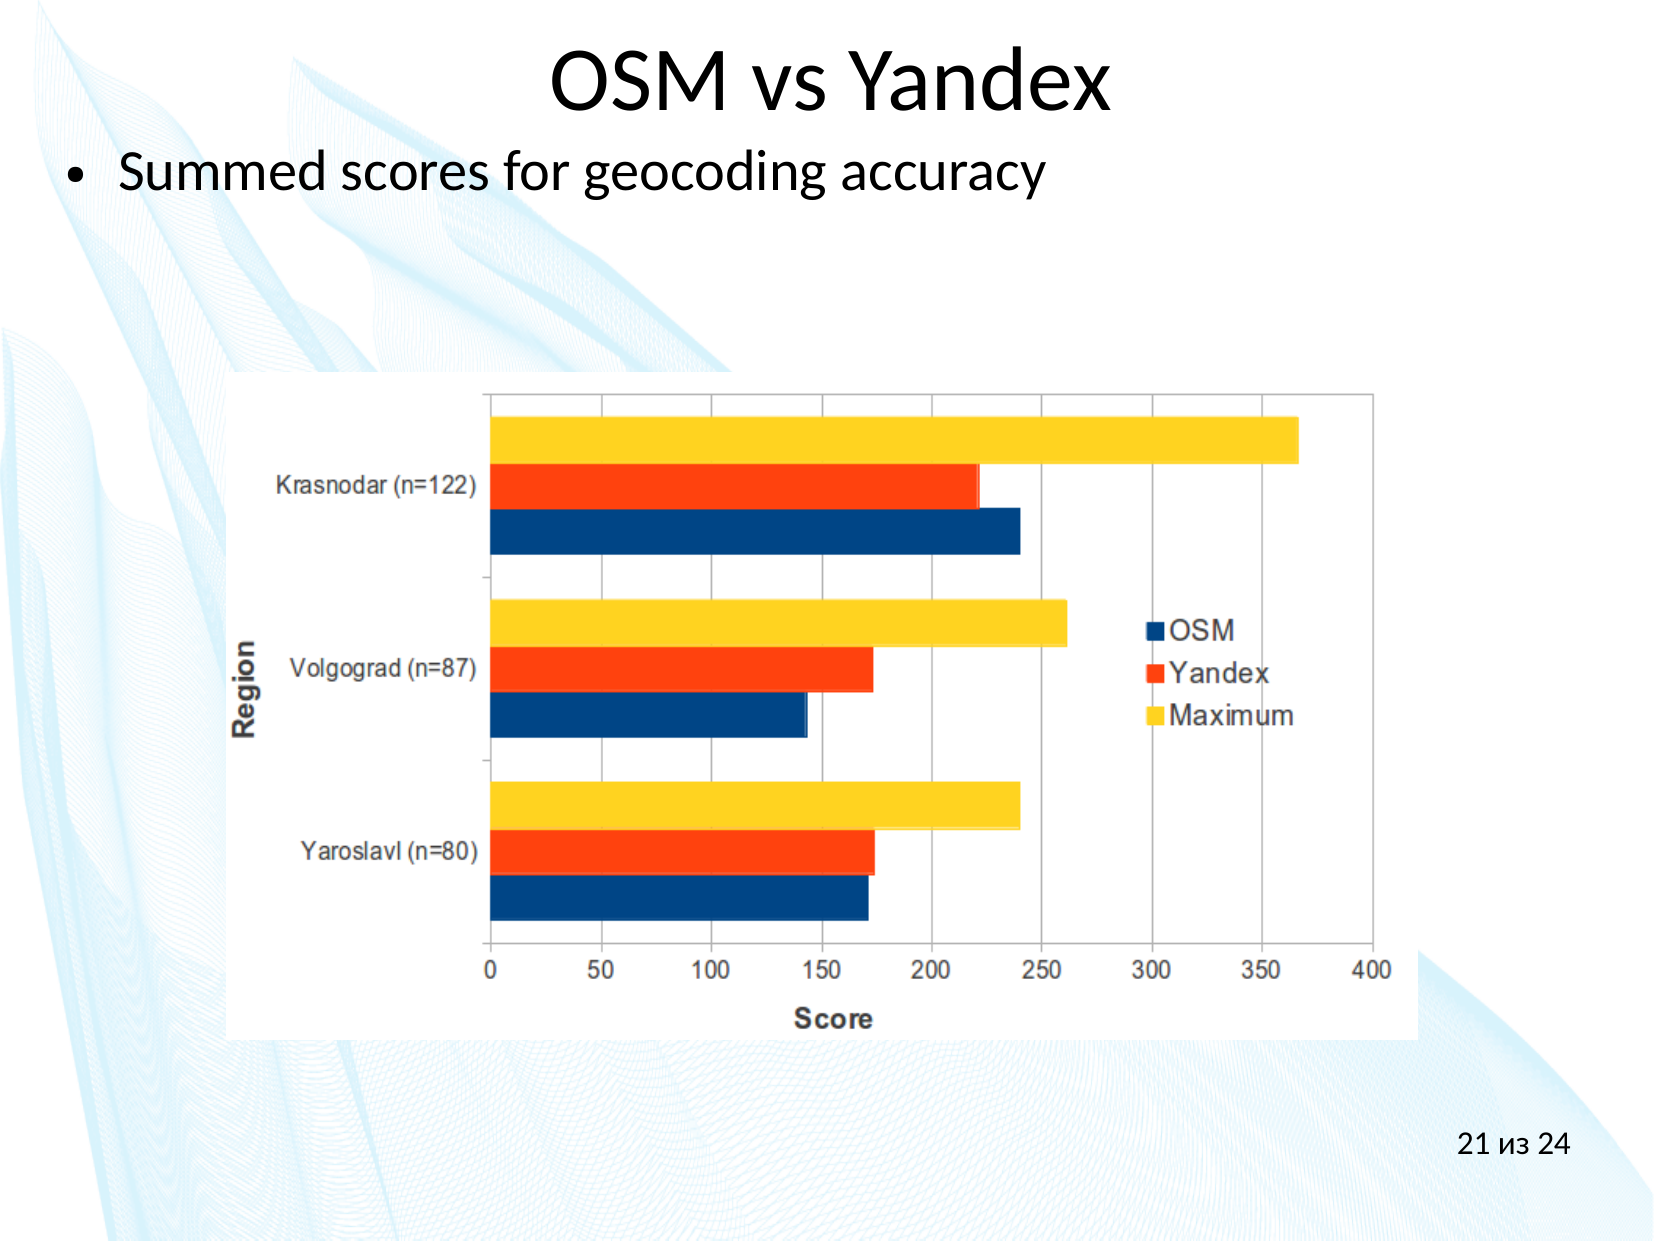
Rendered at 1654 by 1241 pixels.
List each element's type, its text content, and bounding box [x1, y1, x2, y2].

list Summed scores for geocoding accuracy [47, 59, 1536, 686]
picture [0, 0, 1654, 1241]
title OSM vs Yandex [0, 0, 1648, 192]
